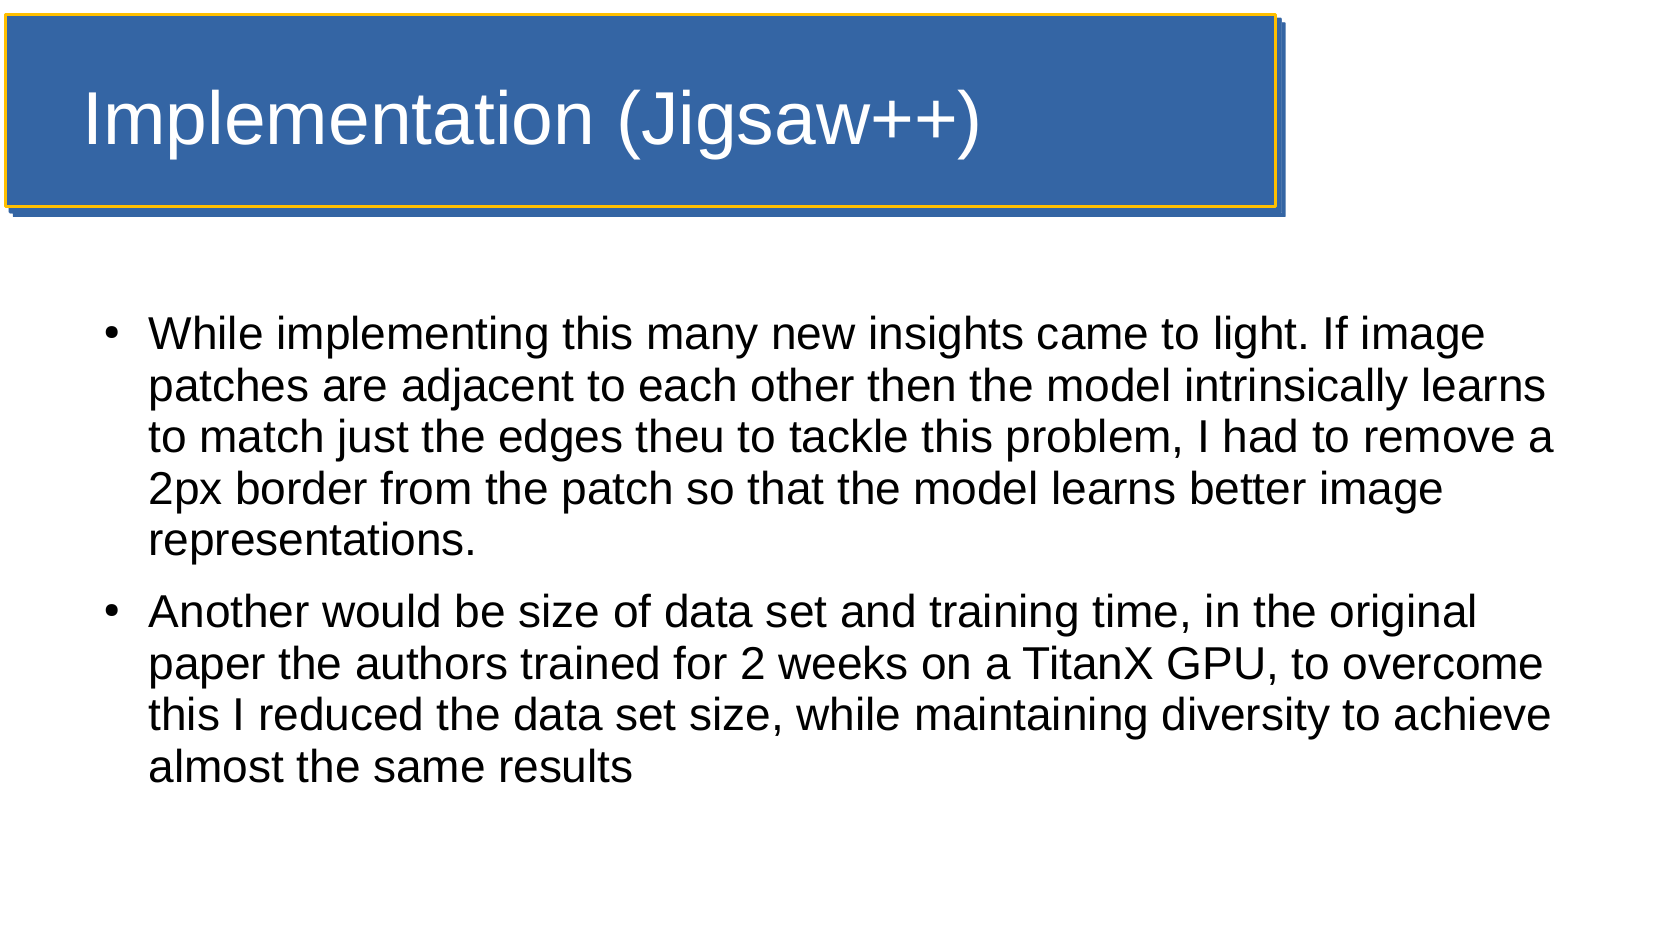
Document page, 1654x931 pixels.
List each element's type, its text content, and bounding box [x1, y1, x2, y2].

title Implementation (Jigsaw++) [82, 44, 1235, 192]
list While implementing this many new insights came to light. If image patches are adjacent to each other then the model intrinsically learns to match just the edges theu to tackle this problem, I had to remove a 2px border from the patch so that the model learns better image representations. Another would be size of data set and training time, in the original paper the authors trained for 2 weeks on a TitanX GPU, to overcome this I reduced the data set size, while maintaining diversity to achieve almost the same results [88, 236, 1565, 798]
